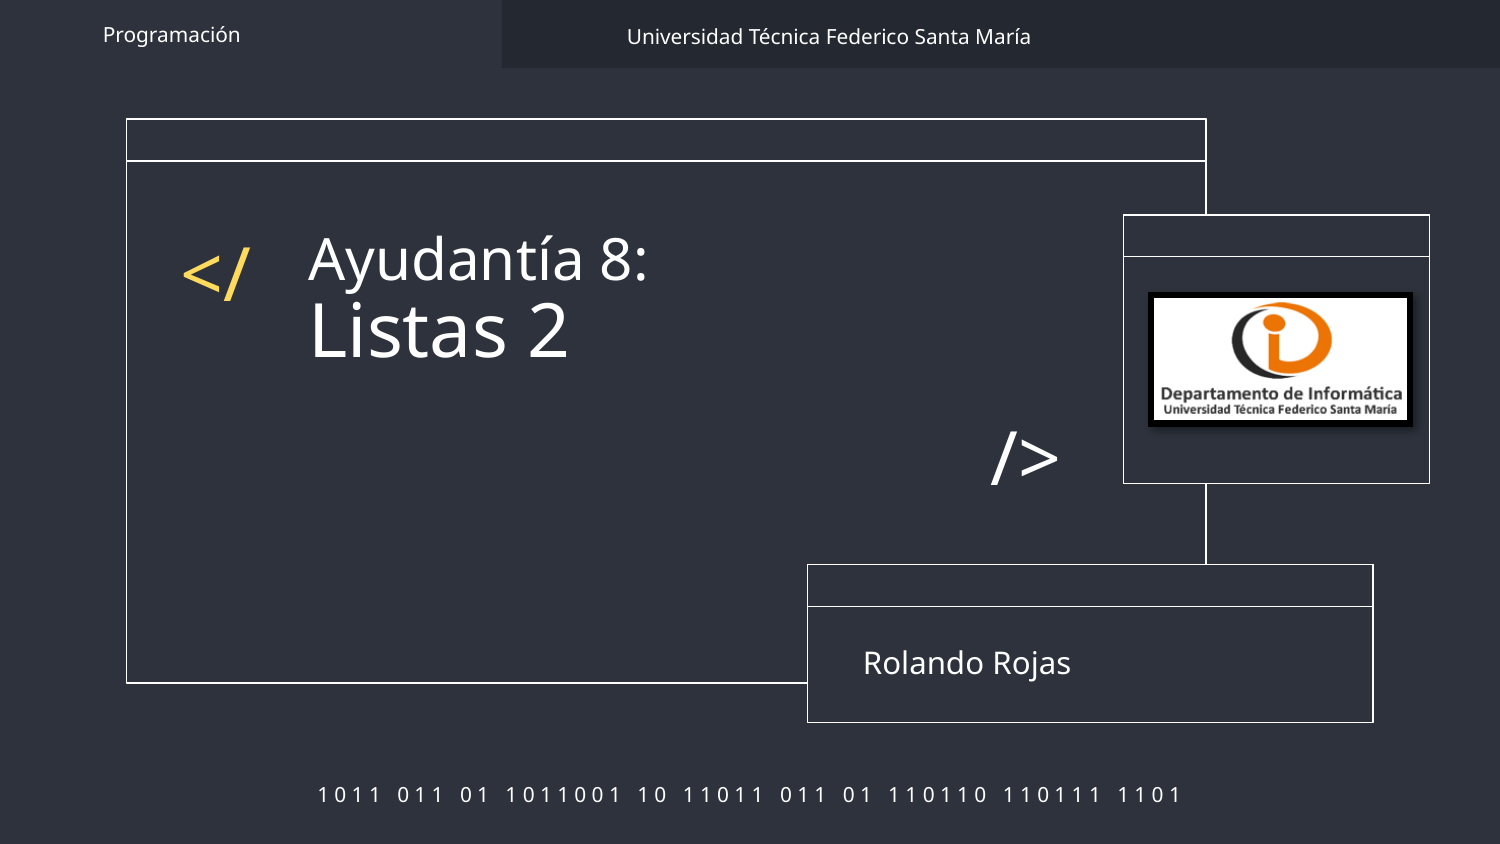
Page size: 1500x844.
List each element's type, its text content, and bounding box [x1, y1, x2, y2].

title Ayudantía 8: Listas 2 [293, 214, 974, 491]
text_box [126, 119, 1430, 723]
text_box </ [165, 227, 281, 327]
text_box Universidad Técnica Federico Santa María [611, 19, 1430, 54]
text_box /> [975, 411, 1091, 512]
subtitle Rolando Rojas [847, 618, 1348, 706]
text_box Programación [87, 19, 416, 49]
picture [1154, 297, 1408, 421]
